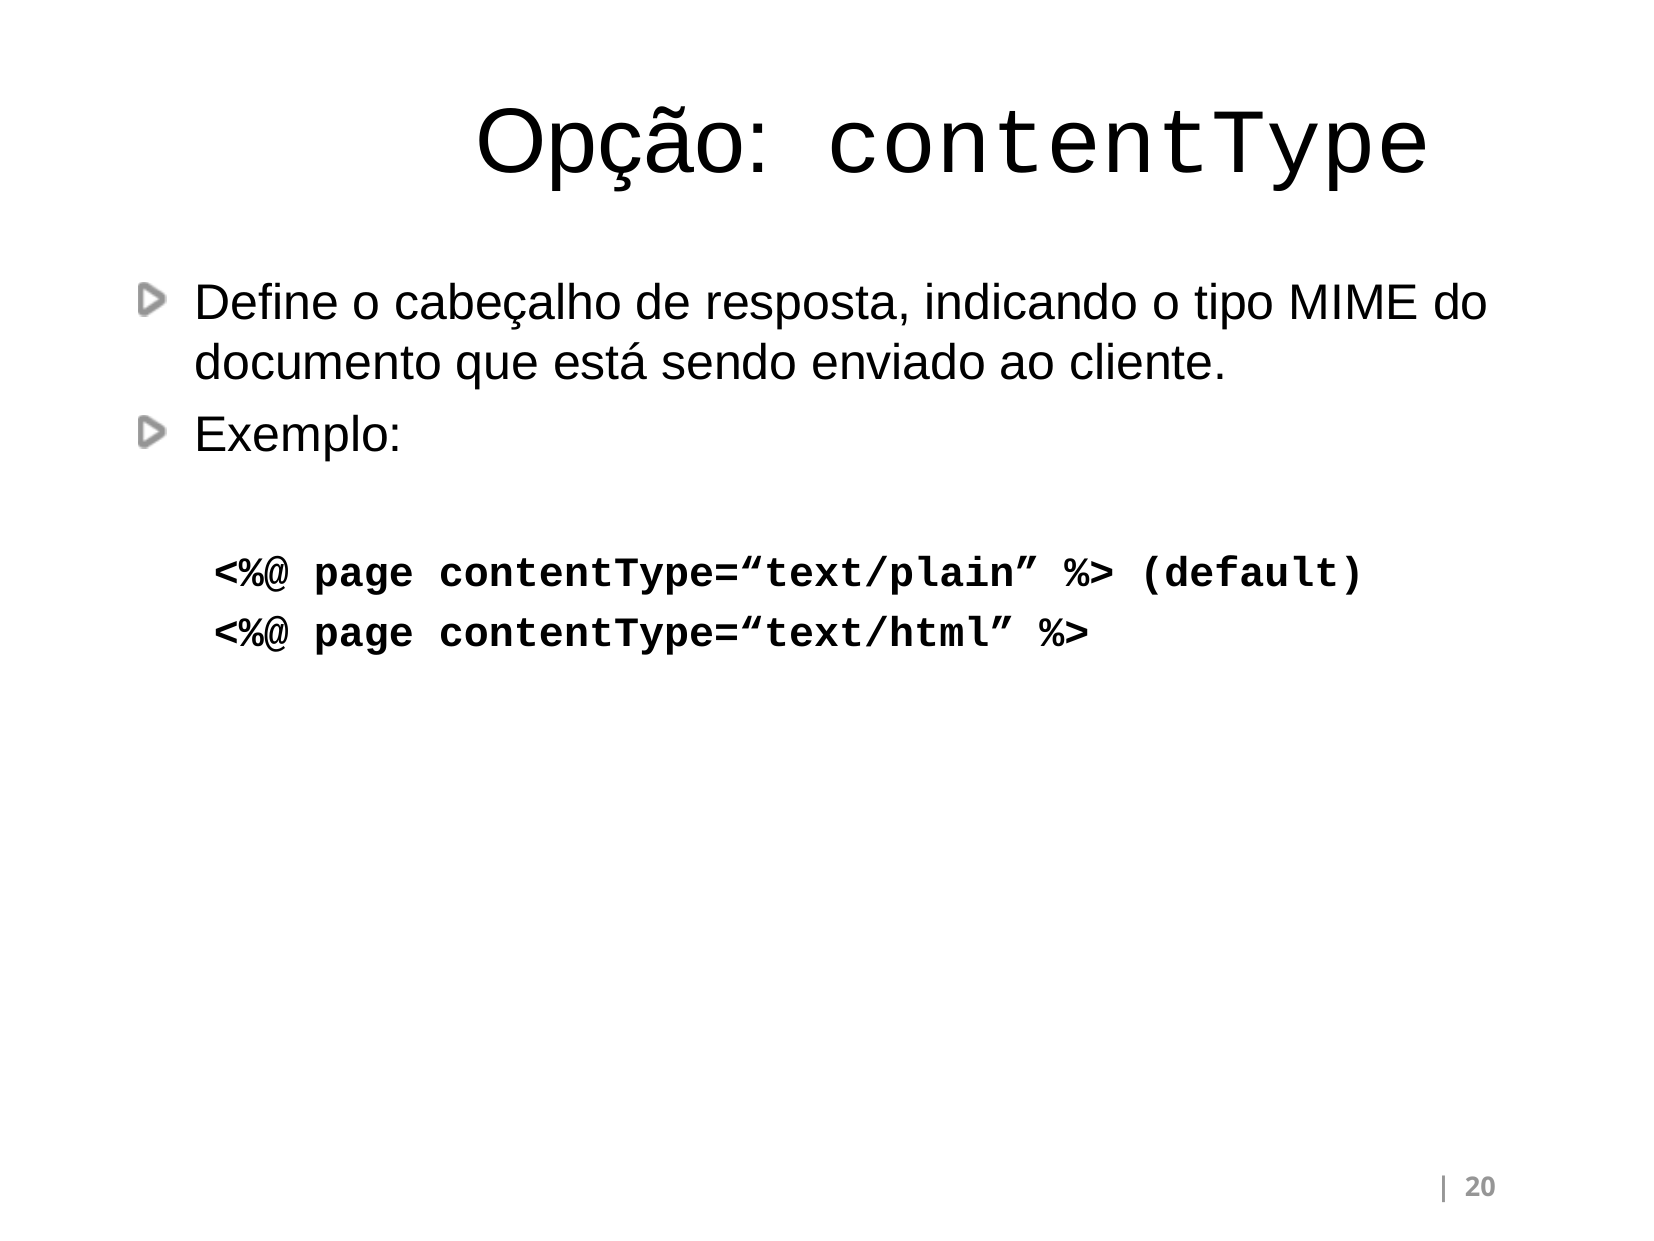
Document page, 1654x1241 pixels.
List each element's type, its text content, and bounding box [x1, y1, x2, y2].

title Opção: contentType [234, 0, 1640, 198]
list Define o cabeçalho de resposta, indicando o tipo MIME do documento que está sendo enviado ao cliente. Exemplo: <%@ page contentType=“text/plain” %> (default)‏ <%@ page contentType=“text/html” %> [124, 261, 1530, 1117]
text_box | <número> [711, 1162, 1511, 1217]
